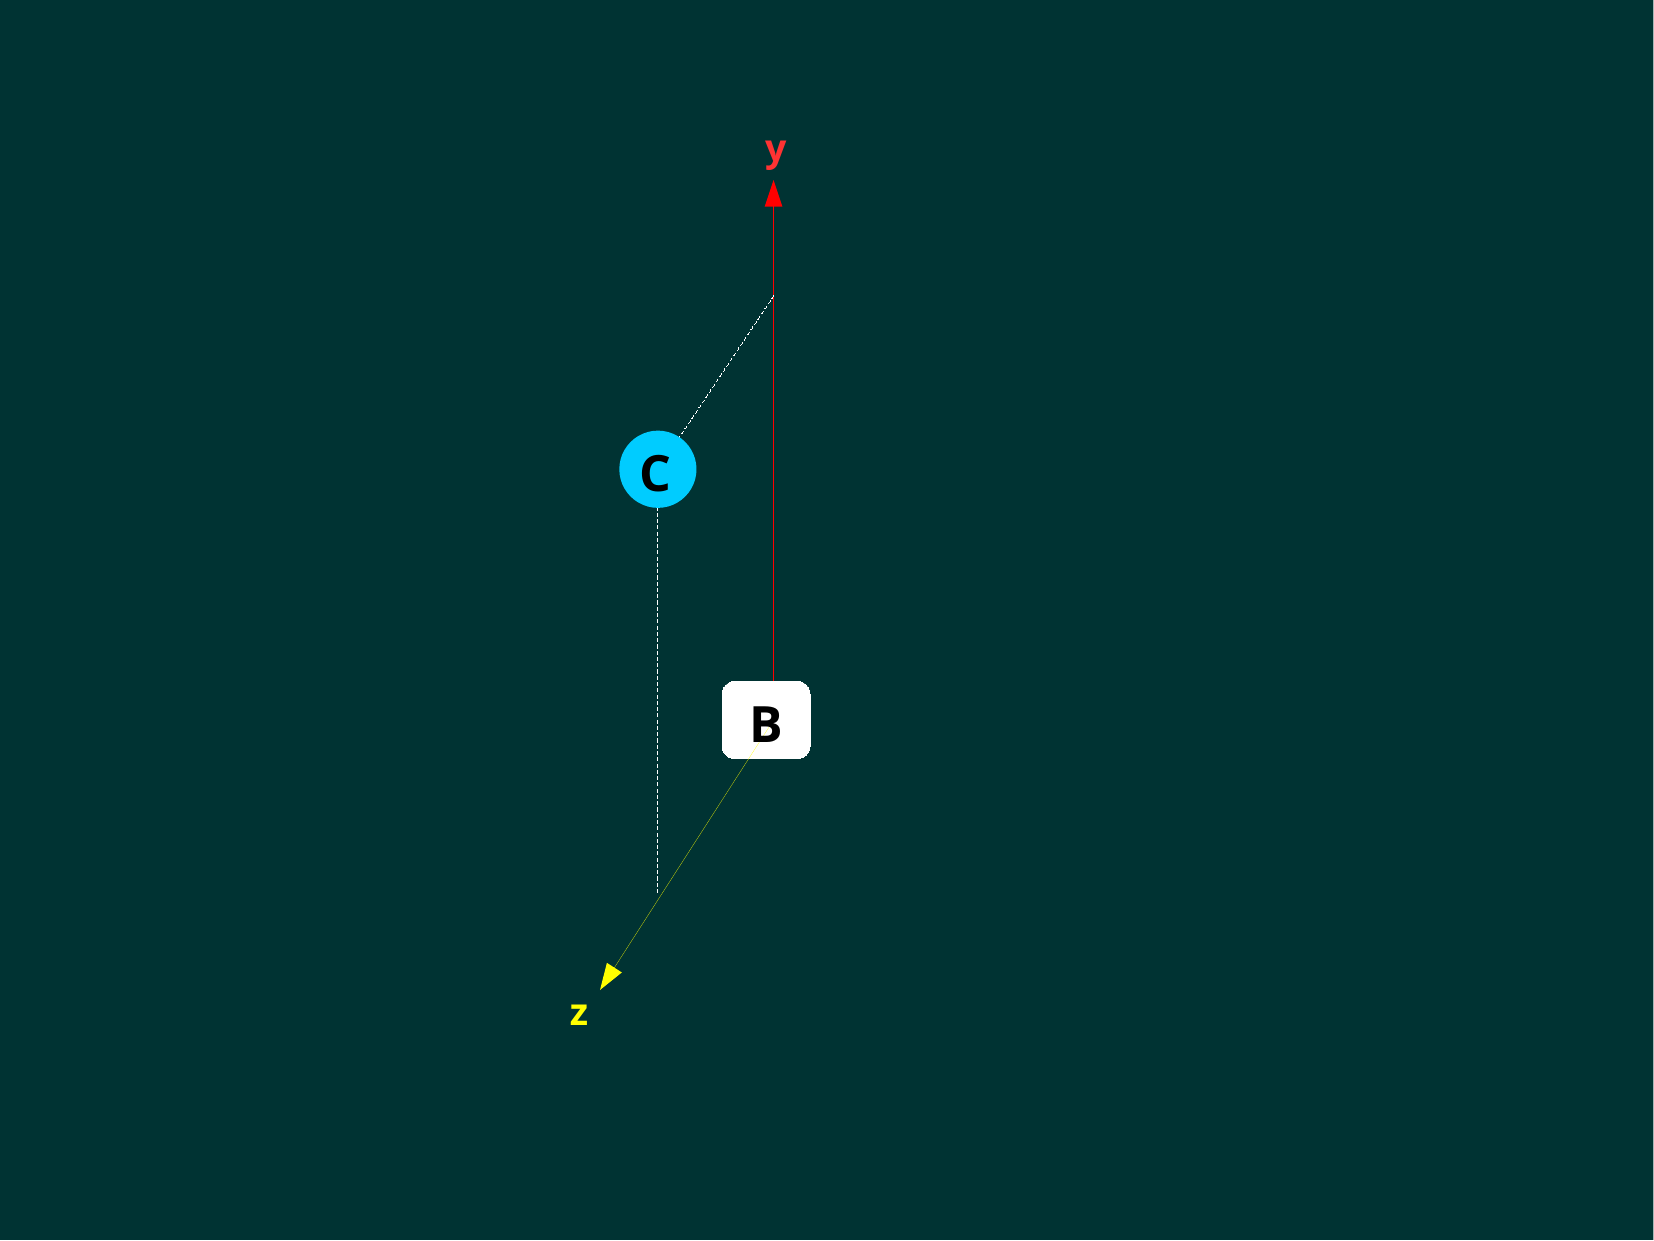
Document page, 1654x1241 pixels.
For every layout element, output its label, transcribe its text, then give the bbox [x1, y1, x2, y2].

text_box y [765, 114, 781, 172]
text_box [637, 502, 679, 508]
text_box B [735, 681, 799, 753]
text_box z [555, 977, 601, 1036]
text_box C [625, 430, 689, 502]
text_box [750, 681, 811, 759]
text_box [619, 449, 625, 490]
text_box [722, 681, 751, 759]
text_box [689, 446, 697, 493]
